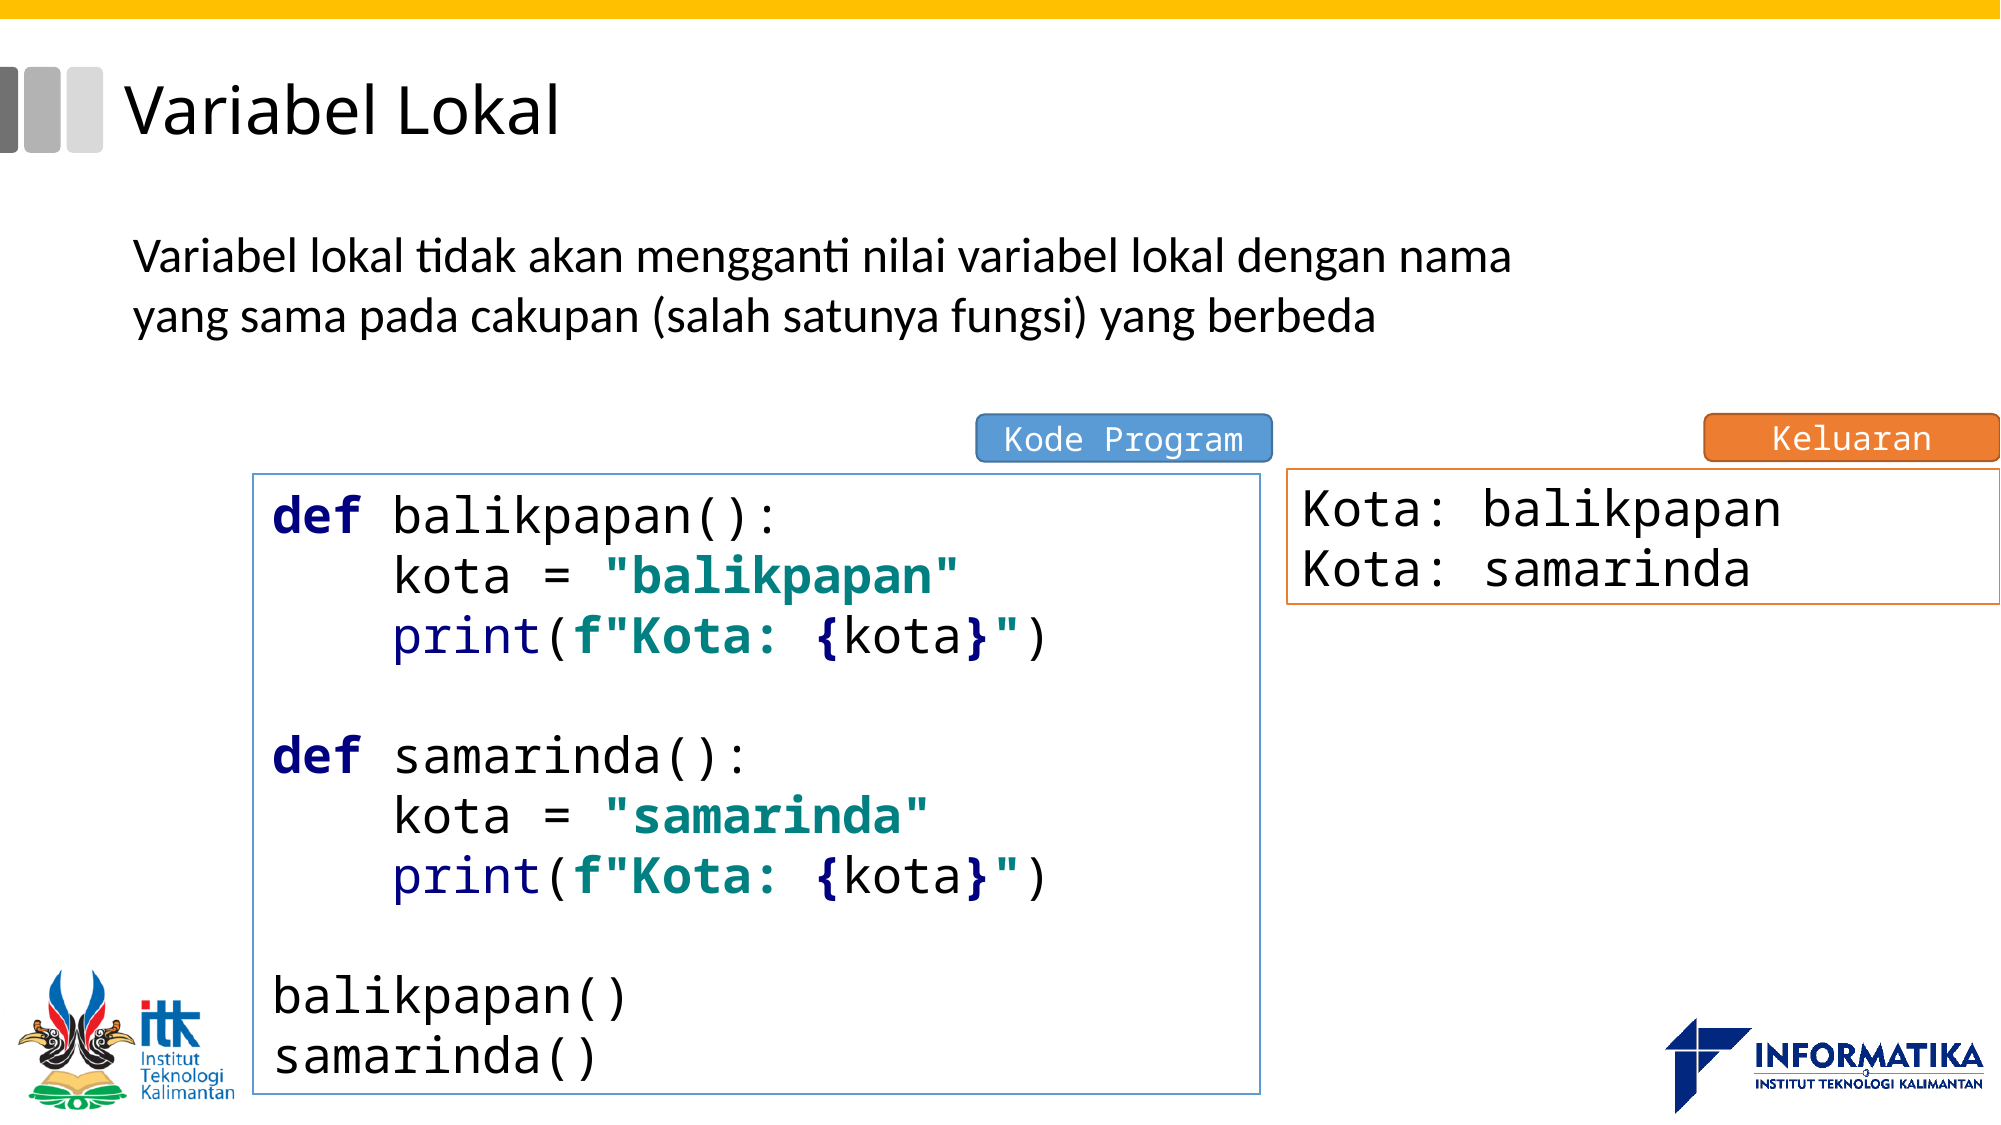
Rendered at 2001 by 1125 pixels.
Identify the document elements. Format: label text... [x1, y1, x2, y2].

title Variabel Lokal [104, 56, 1830, 275]
text_box Kode Program [976, 414, 1273, 462]
text_box Kota: balikpapan Kota: samarinda [1287, 469, 2000, 605]
text_box def balikpapan(): kota = "balikpapan" print(f"Kota: {kota}") def samarinda(): kota = "samarinda" print(f"Kota: {kota}") balikpapan() samarinda() [252, 473, 1260, 1094]
text_box [0, 0, 2000, 19]
text_box Keluaran [1704, 413, 2000, 462]
text_box Variabel lokal tidak akan mengganti nilai variabel lokal dengan nama yang sama pada cakupan (salah satunya fungsi) yang berbeda [118, 215, 1588, 351]
picture [0, 935, 253, 1125]
picture [1664, 1017, 1984, 1114]
